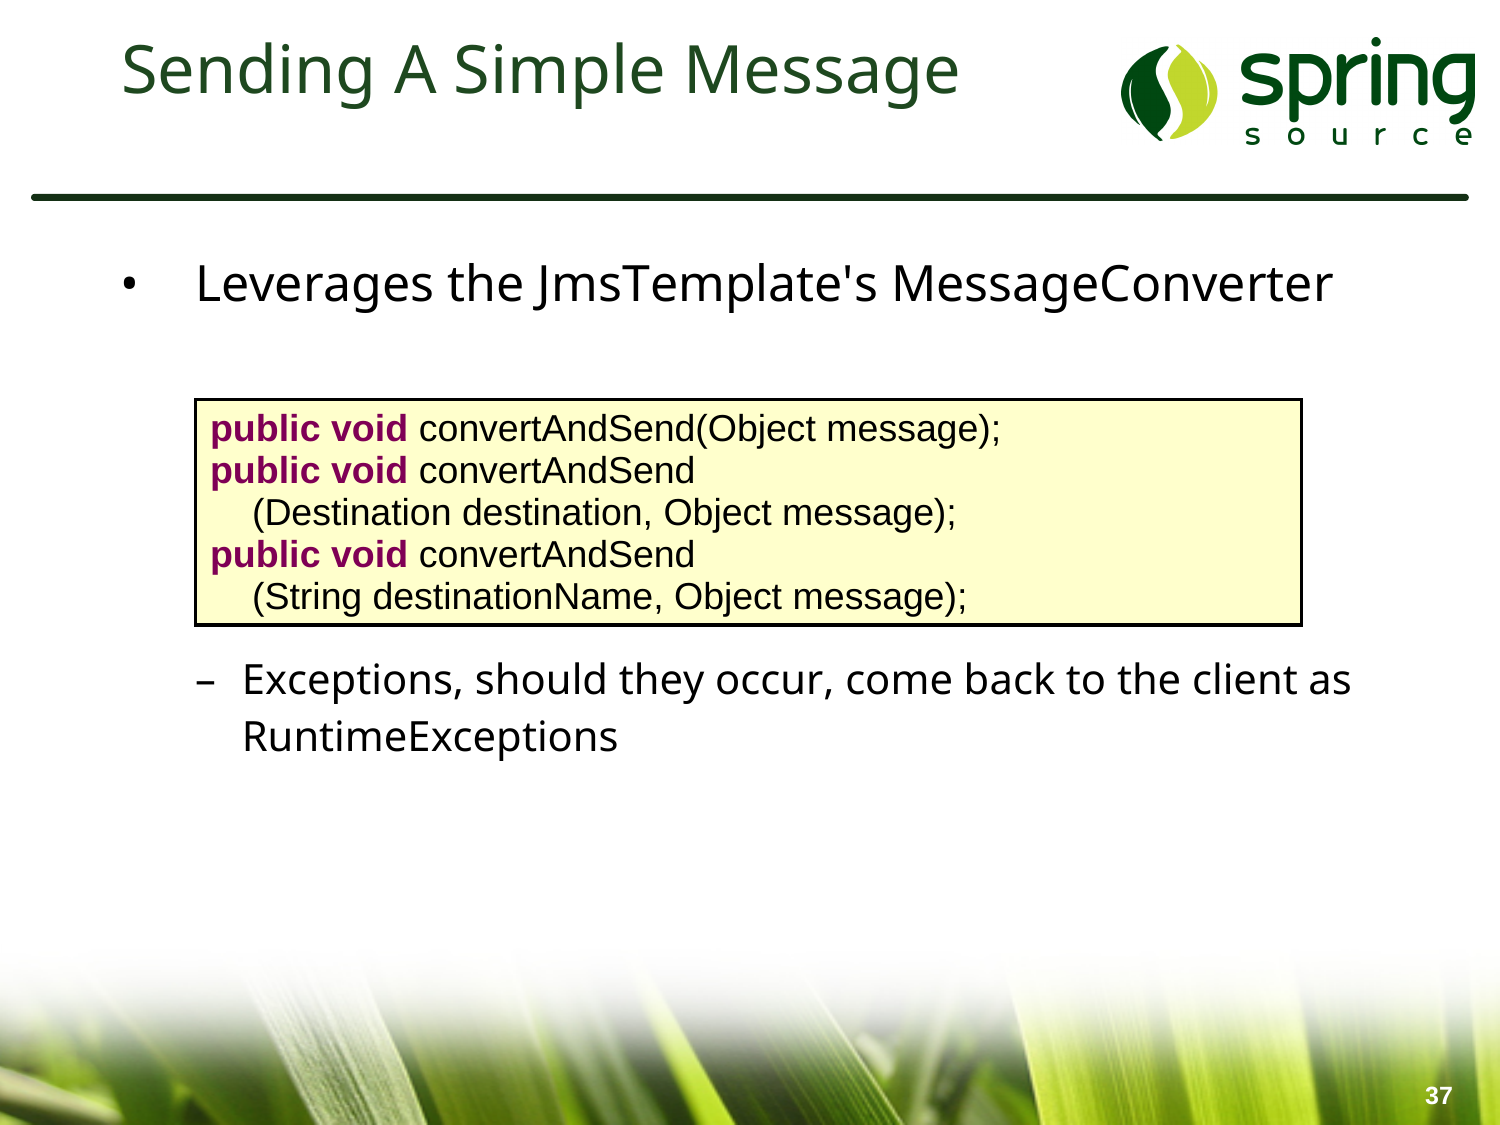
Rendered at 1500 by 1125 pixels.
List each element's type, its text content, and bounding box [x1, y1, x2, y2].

text_box public void convertAndSend(Object message); public void convertAndSend (Destination destination, Object message); public void convertAndSend (String destinationName, Object message); [195, 399, 1302, 626]
picture [0, 944, 1500, 1125]
picture [1139, 37, 1475, 145]
list Leverages the JmsTemplate's MessageConverter Exceptions, should they occur, come back to the client as RuntimeExceptions [105, 240, 1396, 904]
title Sending A Simple Message [106, 15, 1139, 178]
